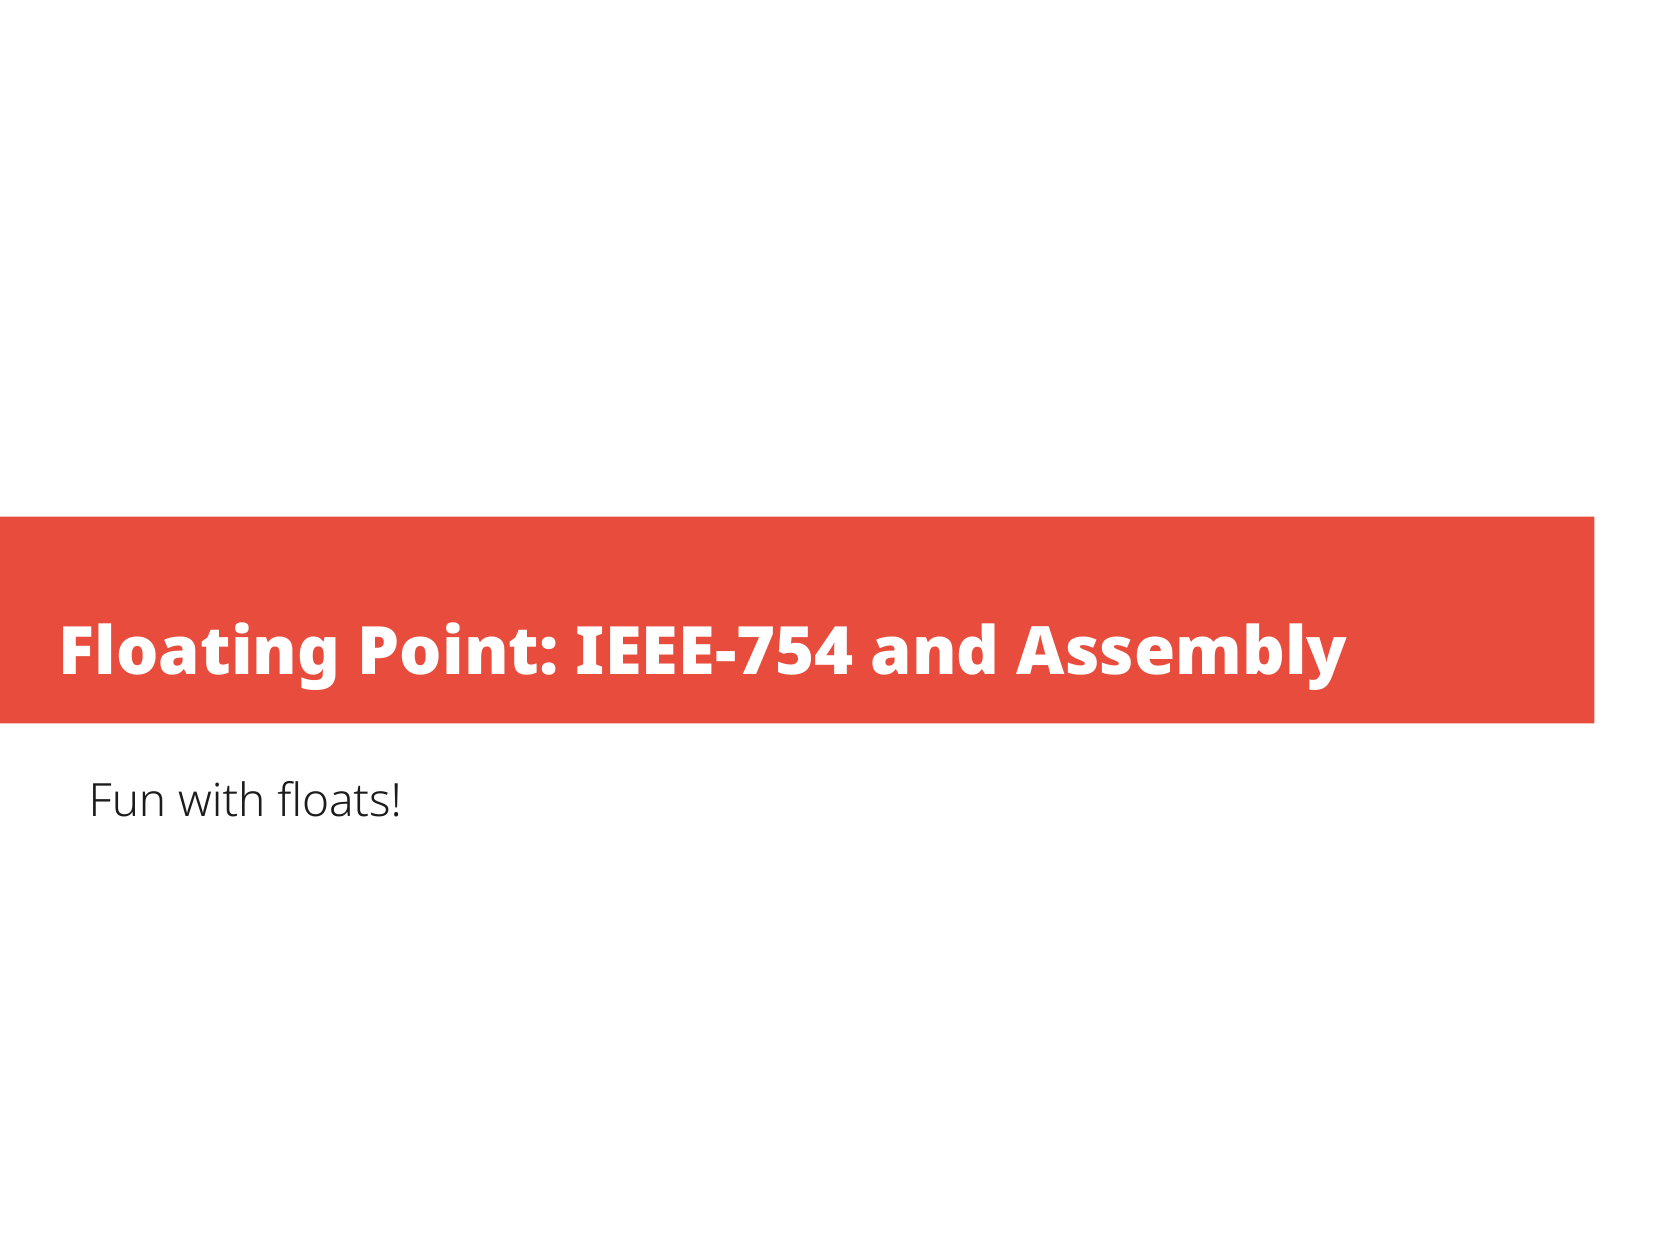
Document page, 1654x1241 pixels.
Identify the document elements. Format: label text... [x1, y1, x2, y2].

title Floating Point: IEEE-754 and Assembly [59, 546, 1595, 694]
subtitle Fun with floats! [88, 767, 1595, 1182]
